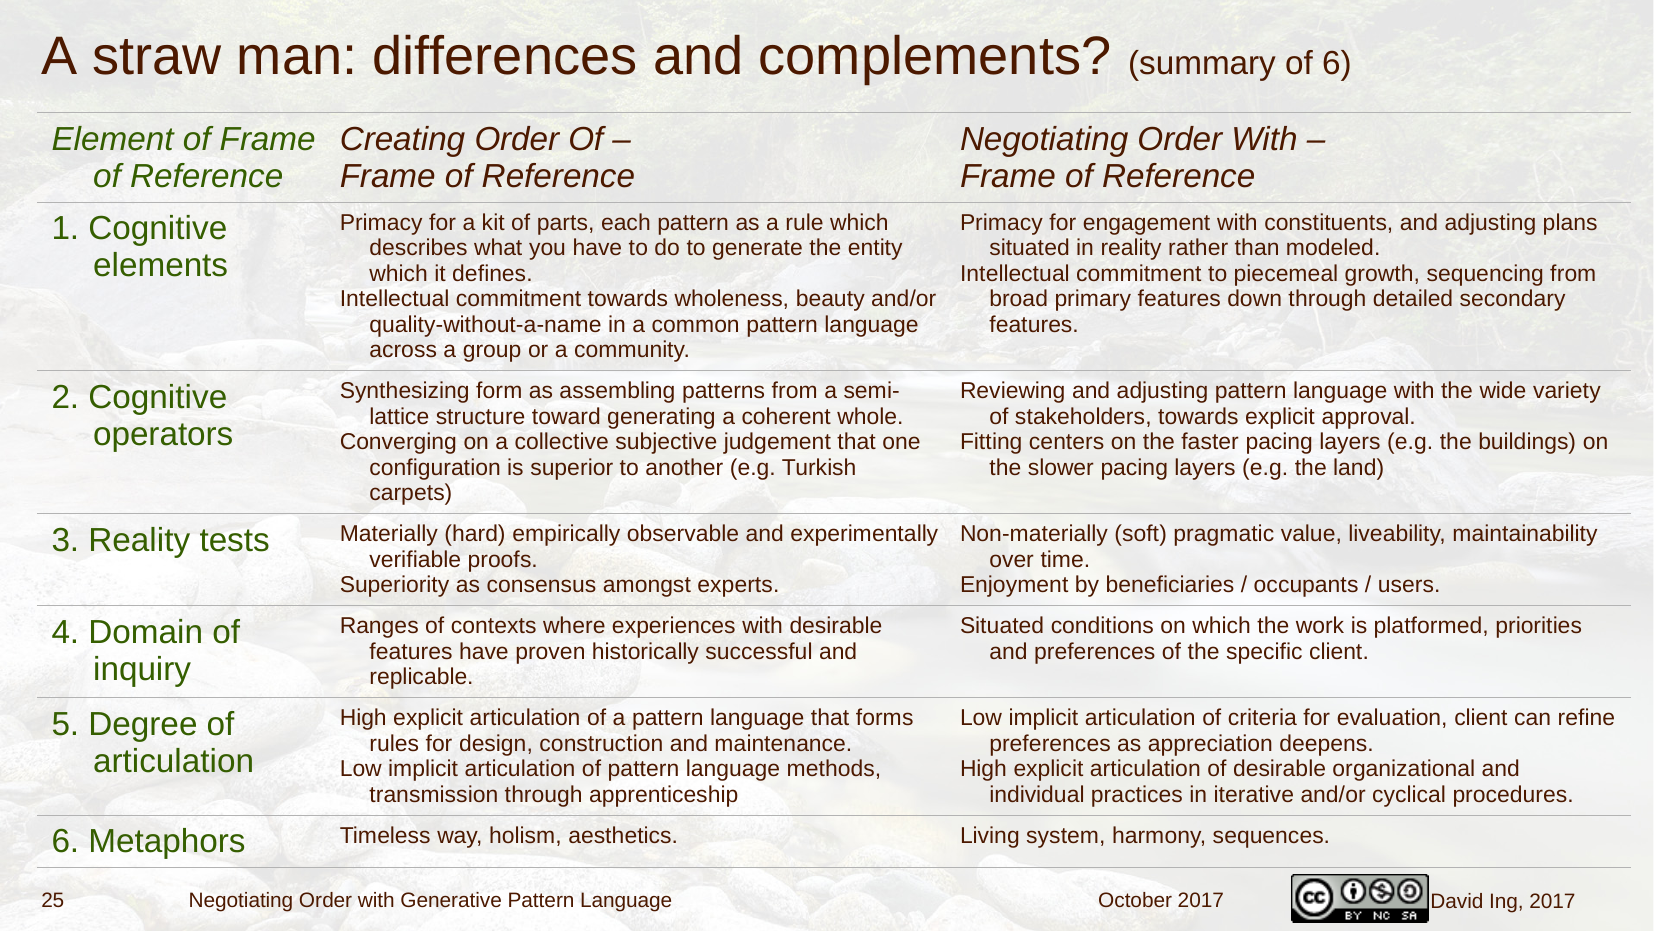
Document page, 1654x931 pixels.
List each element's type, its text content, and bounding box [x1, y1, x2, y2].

table_cell 4. Domain of inquiry [37, 606, 334, 697]
table_cell Low implicit articulation of criteria for evaluation, client can refine preferences as appreciation deepens. High explicit articulation of desirable organizational and individual practices in iterative and/or cyclical procedures. [945, 698, 1631, 815]
table_cell Primacy for a kit of parts, each pattern as a rule which describes what you have to do to generate the entity which it defines. Intellectual commitment towards wholeness, beauty and/or quality-without-a-name in a common pattern language across a group or a community. [334, 203, 945, 370]
table_cell Living system, harmony, sequences. [945, 816, 1631, 867]
table_cell 1. Cognitive elements [37, 203, 334, 370]
table_cell Materially (hard) empirically observable and experimentally verifiable proofs. Superiority as consensus amongst experts. [334, 514, 945, 605]
table_header Creating Order Of – Frame of Reference [334, 113, 945, 202]
table_cell Non-materially (soft) pragmatic value, liveability, maintainability over time. Enjoyment by beneficiaries / occupants / users. [945, 514, 1631, 605]
table_cell Synthesizing form as assembling patterns from a semi-lattice structure toward generating a coherent whole. Converging on a collective subjective judgement that one configuration is superior to another (e.g. Turkish carpets) [334, 371, 945, 513]
table_header Negotiating Order With – Frame of Reference [945, 113, 1631, 202]
table_cell Ranges of contexts where experiences with desirable features have proven historically successful and replicable. [334, 606, 945, 697]
table_cell 5. Degree of articulation [37, 698, 334, 815]
table_header Element of Frame of Reference [37, 113, 334, 202]
table_cell Primacy for engagement with constituents, and adjusting plans situated in reality rather than modeled. Intellectual commitment to piecemeal growth, sequencing from broad primary features down through detailed secondary features. [945, 203, 1631, 370]
table_cell 3. Reality tests [37, 514, 334, 605]
text_box [1003, 583, 1033, 654]
table_cell Situated conditions on which the work is platformed, priorities and preferences of the specific client. [945, 606, 1631, 697]
picture [0, 0, 1654, 931]
table_cell 2. Cognitive operators [37, 371, 334, 513]
table_cell Timeless way, holism, aesthetics. [334, 816, 945, 867]
table_cell High explicit articulation of a pattern language that forms rules for design, construction and maintenance. Low implicit articulation of pattern language methods, transmission through apprenticeship [334, 698, 945, 815]
title A straw man: differences and complements? (summary of 6) [41, 30, 1613, 112]
table_cell Reviewing and adjusting pattern language with the wide variety of stakeholders, towards explicit approval. Fitting centers on the faster pacing layers (e.g. the buildings) on the slower pacing layers (e.g. the land) [945, 371, 1631, 513]
table_cell 6. Metaphors [37, 816, 334, 867]
